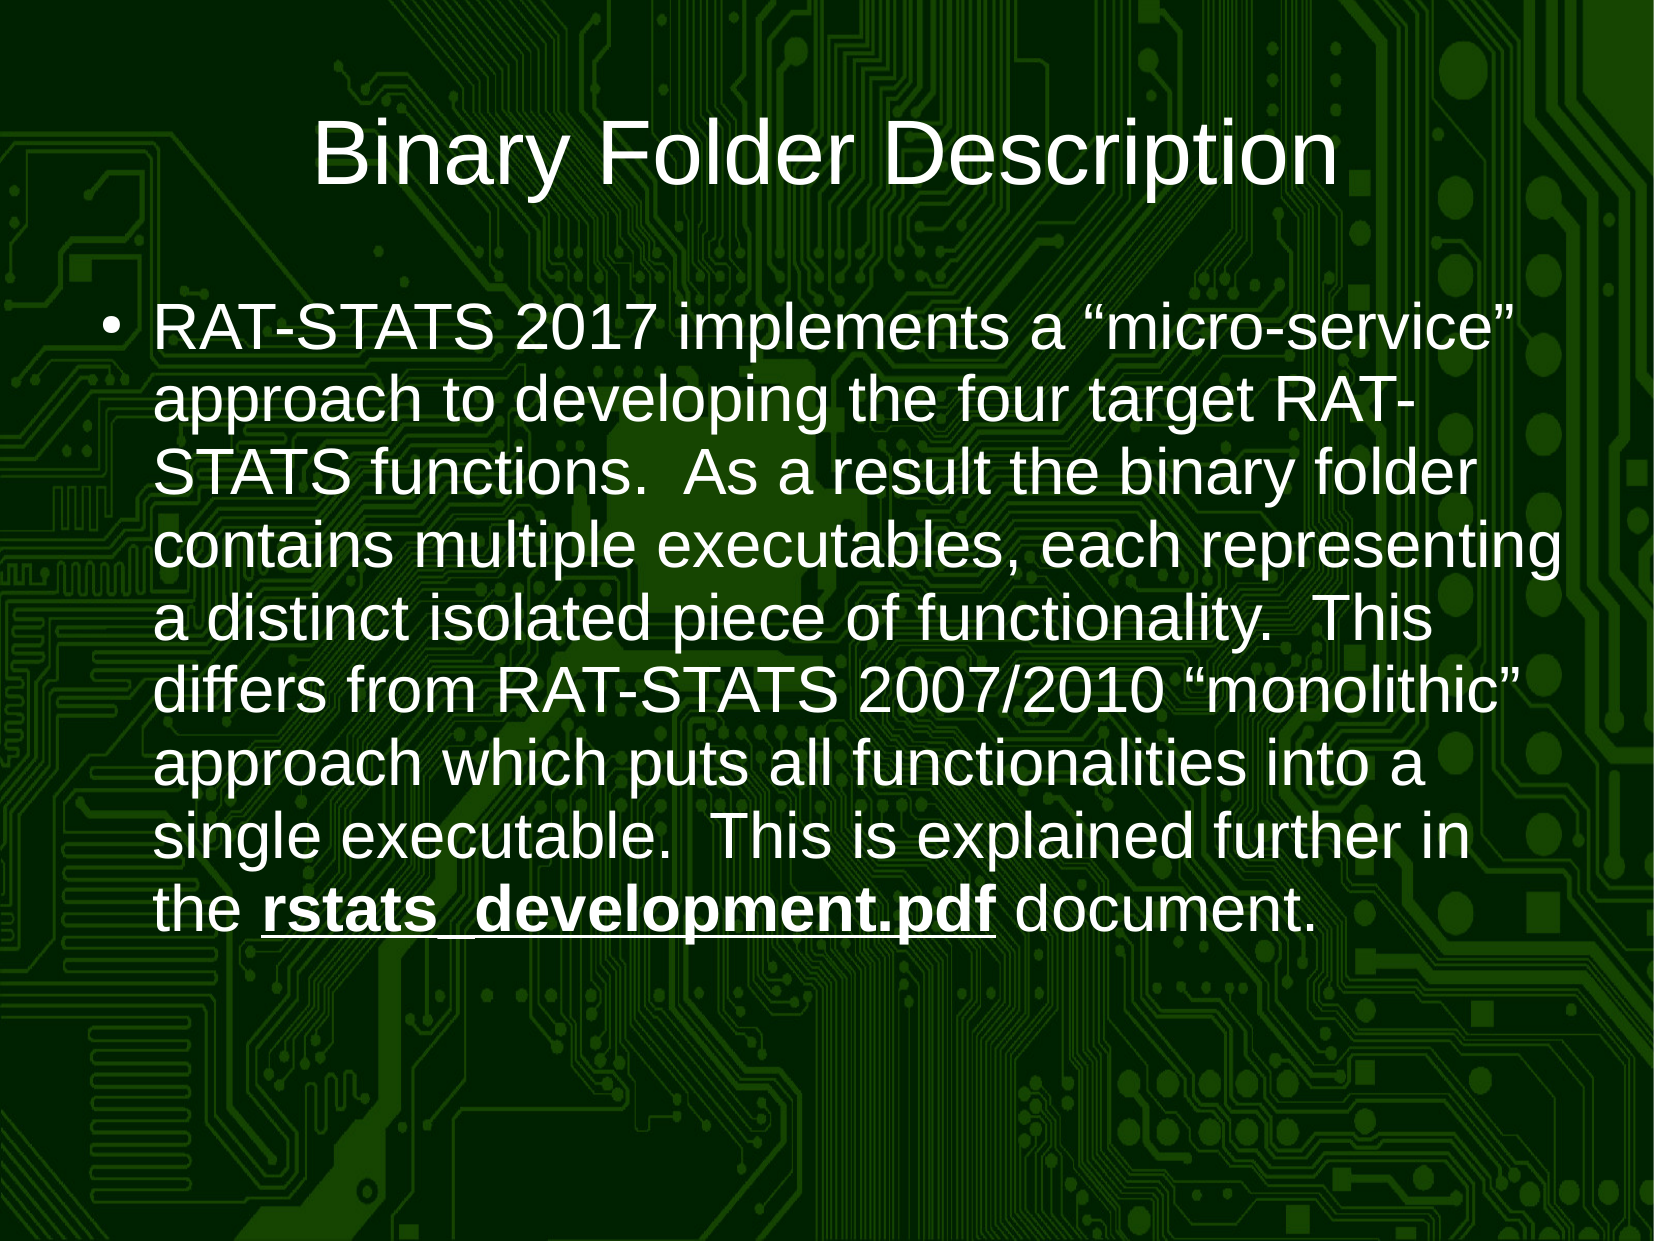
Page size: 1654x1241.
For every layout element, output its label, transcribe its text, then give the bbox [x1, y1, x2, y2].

picture [0, 0, 1654, 1241]
list RAT-STATS 2017 implements a “micro-service” approach to developing the four target RAT-STATS functions. As a result the binary folder contains multiple executables, each representing a distinct isolated piece of functionality. This differs from RAT-STATS 2007/2010 “monolithic” approach which puts all functionalities into a single executable. This is explained further in the rstats_development.pdf document. [82, 290, 1571, 1010]
title Binary Folder Description [82, 49, 1571, 257]
